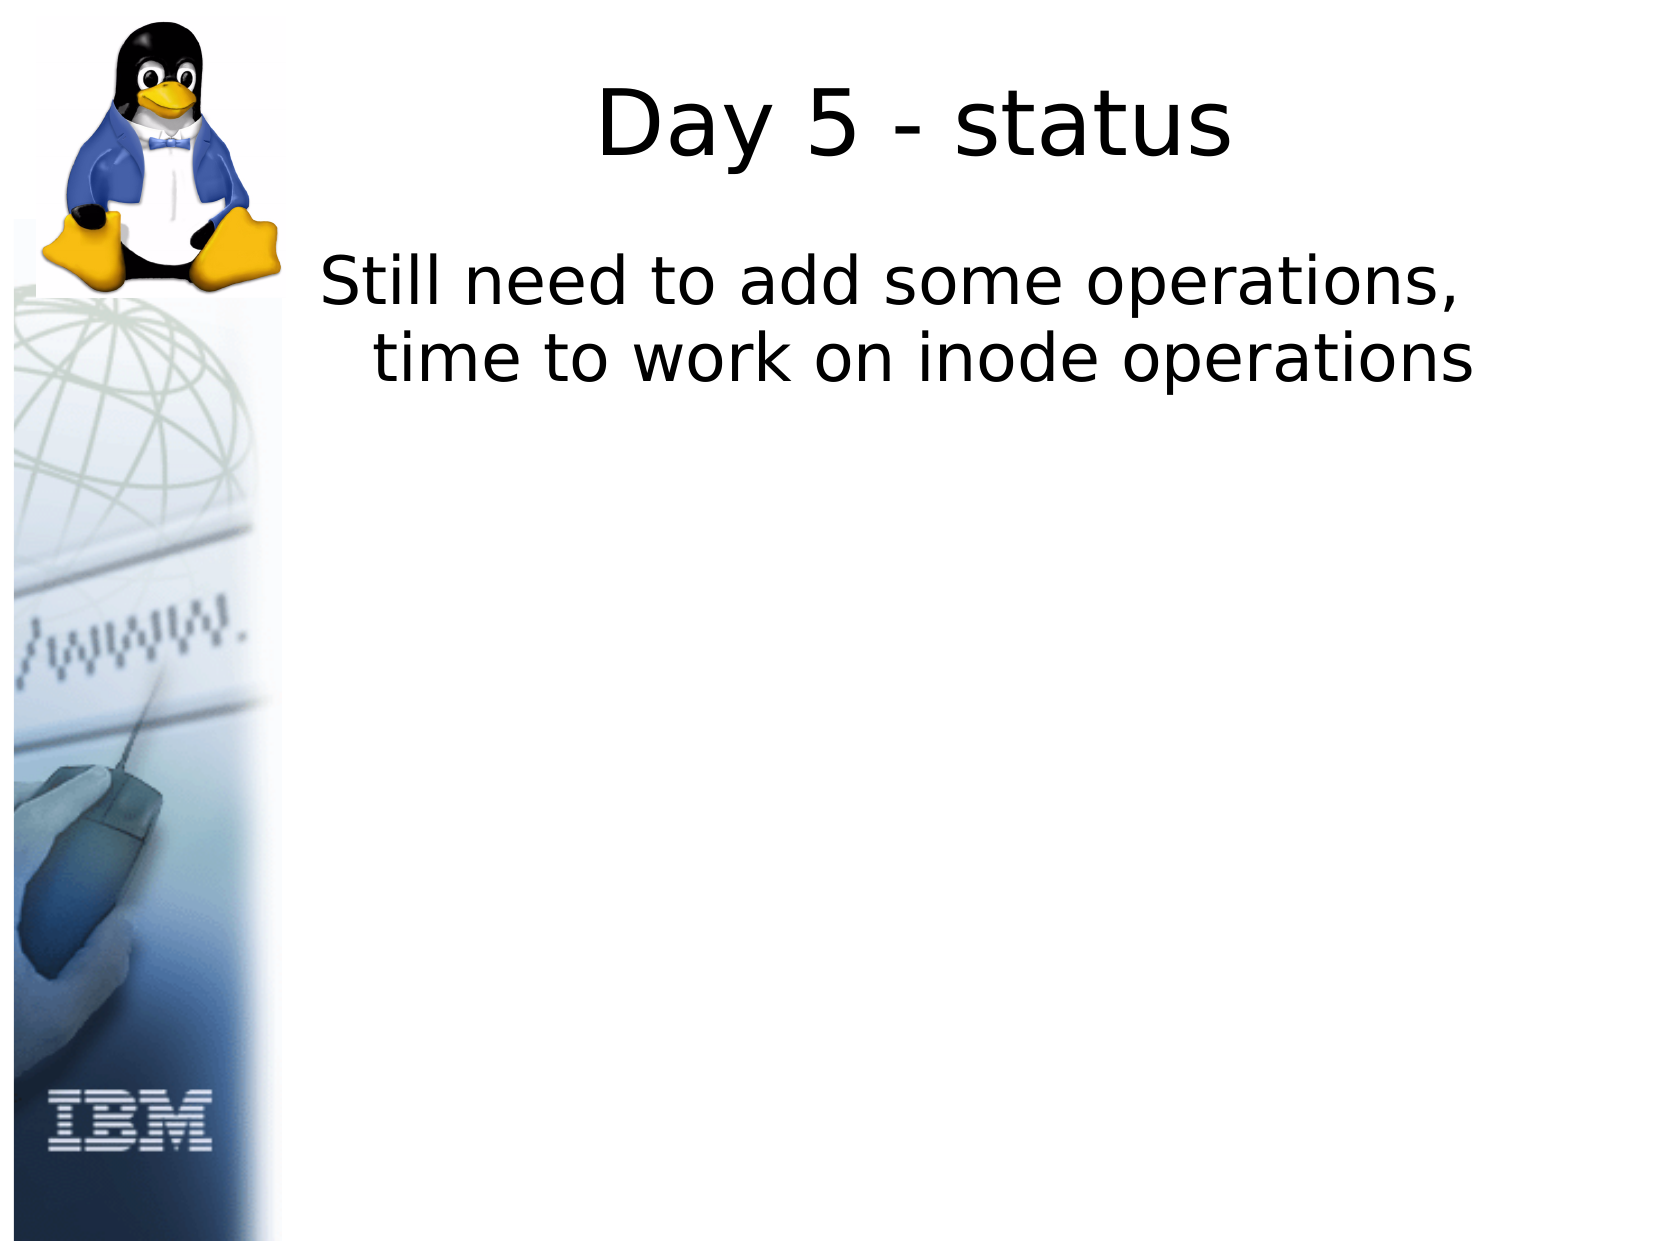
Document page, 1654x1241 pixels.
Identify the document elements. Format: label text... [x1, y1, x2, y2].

list Still need to add some operations, time to work on inode operations [301, 243, 1520, 1182]
title Day 5 - status [301, 39, 1528, 209]
